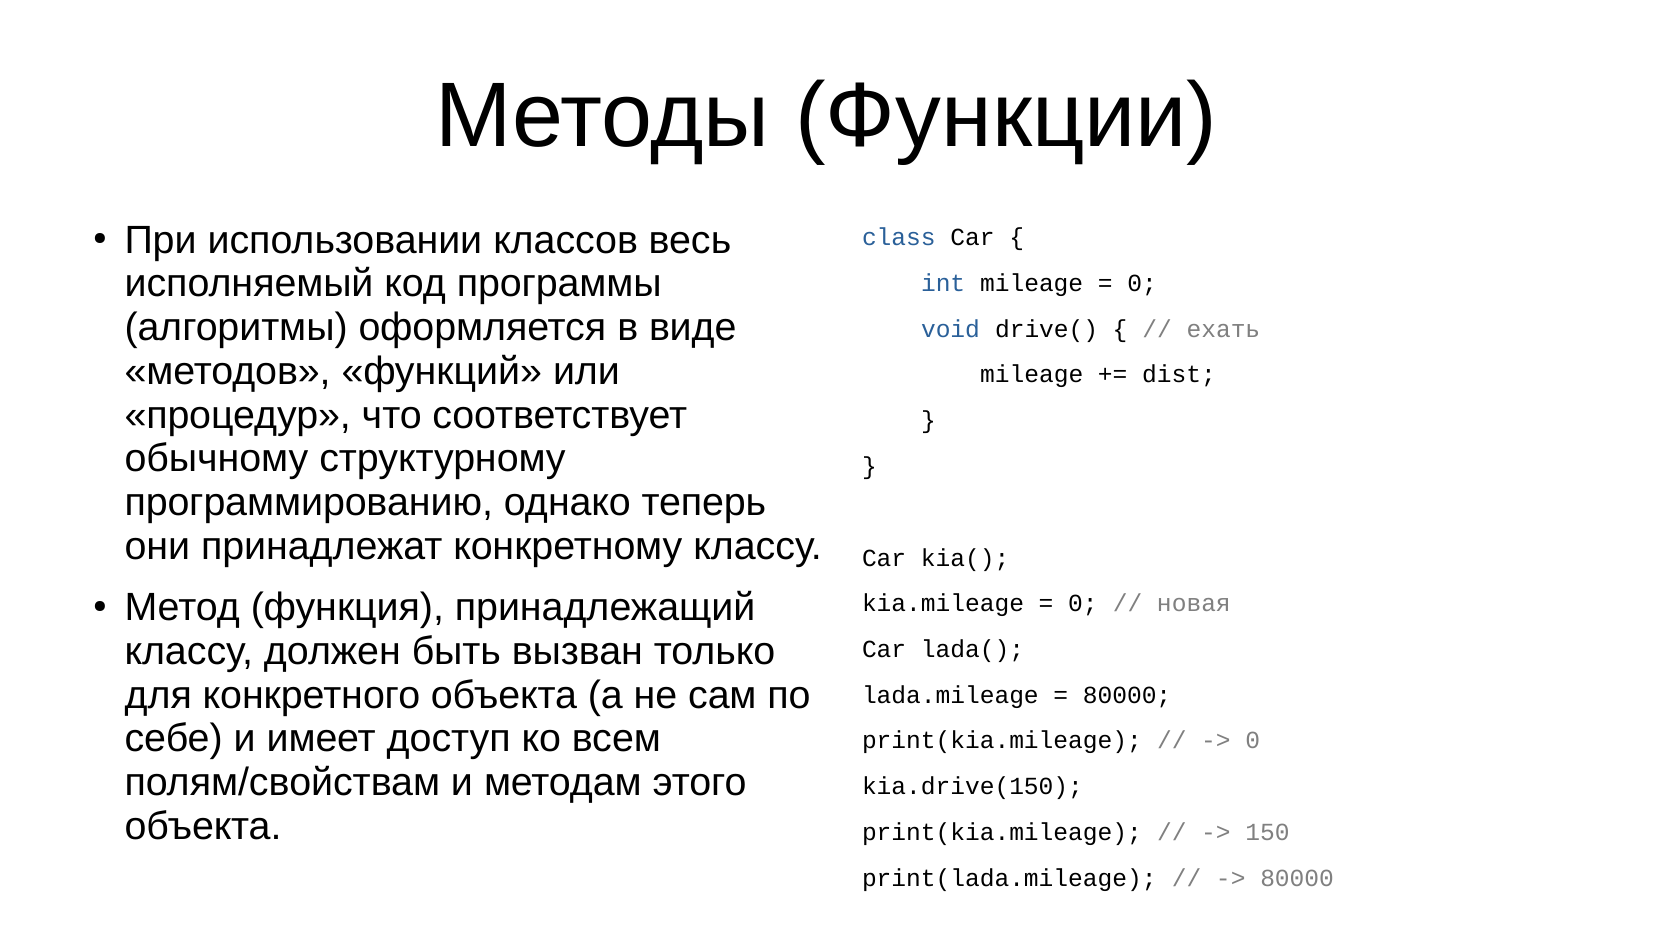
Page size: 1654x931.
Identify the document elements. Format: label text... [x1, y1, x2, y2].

list При использовании классов весь исполняемый код программы (алгоритмы) оформляется в виде «методов», «функций» или «процедур», что соответствует обычному структурному программированию, однако теперь они принадлежат конкретному классу. Метод (функция), принадлежащий классу, должен быть вызван только для конкретного объекта (а не сам по себе) и имеет доступ ко всем полям/свойствам и методам этого объекта. [82, 217, 826, 863]
title Методы (Функции) [82, 37, 1571, 193]
list class Car { int mileage = 0; void drive() { // ехать mileage += dist; } } Car kia(); kia.mileage = 0; // новая Car lada(); lada.mileage = 80000; print(kia.mileage); // -> 0 kia.drive(150); print(kia.mileage); // -> 150 print(lada.mileage); // -> 80000 [862, 225, 1567, 901]
